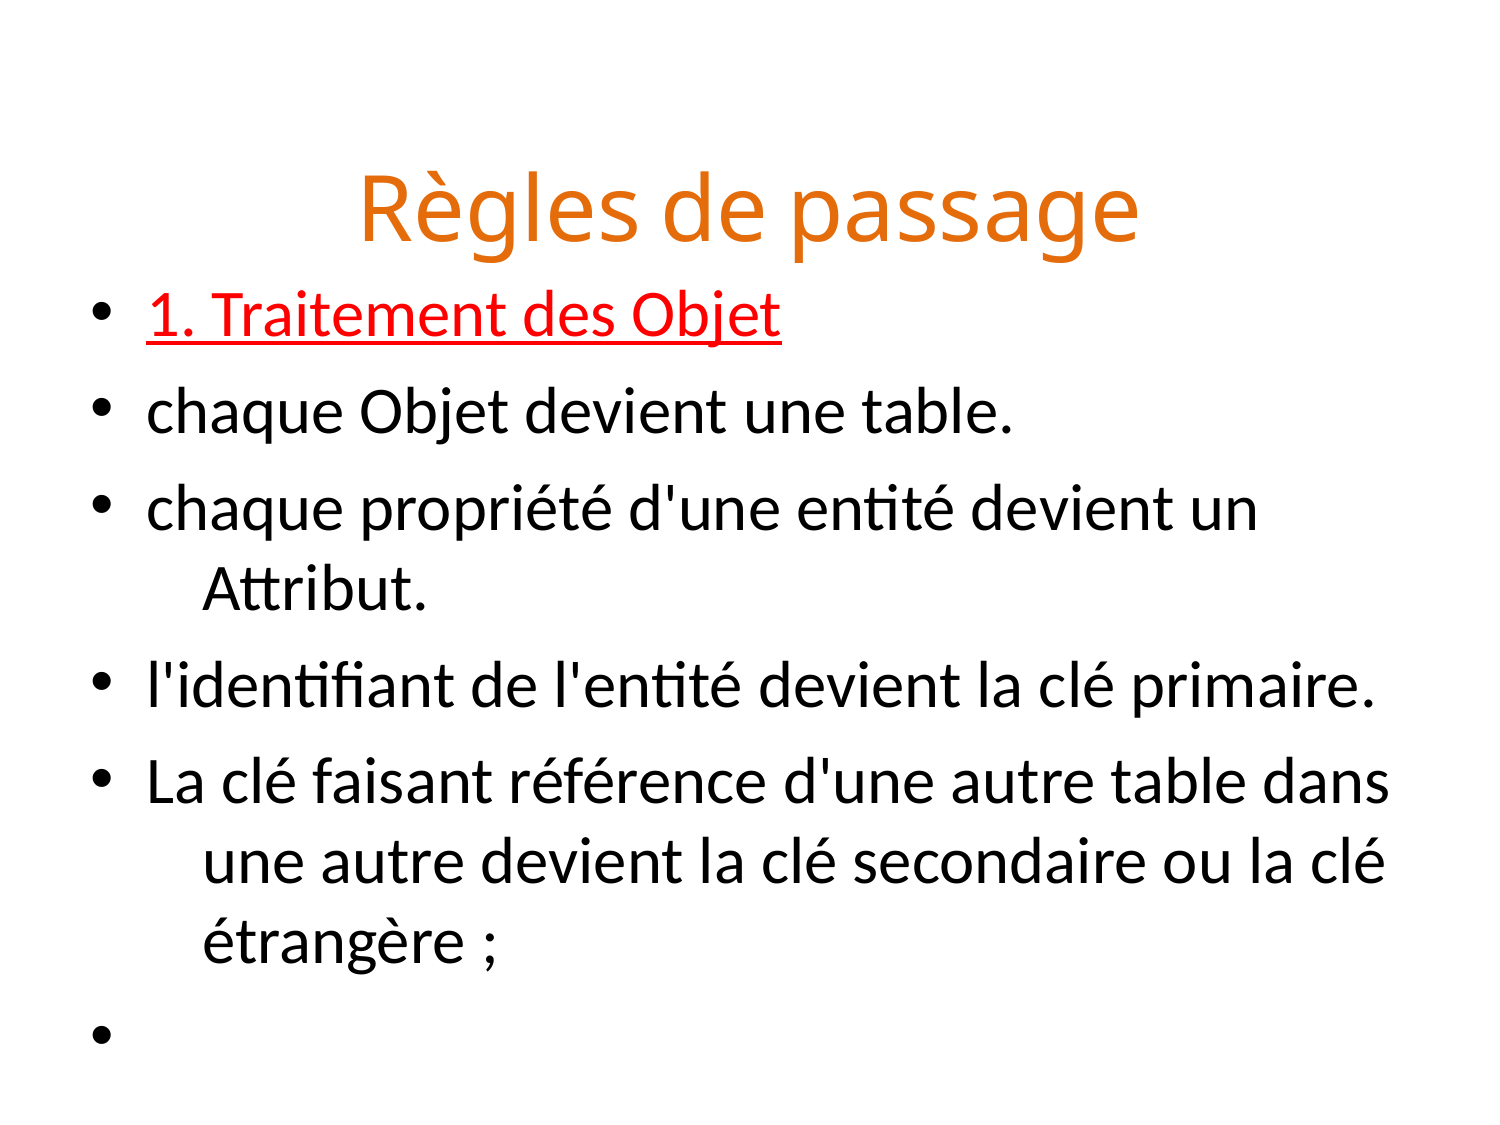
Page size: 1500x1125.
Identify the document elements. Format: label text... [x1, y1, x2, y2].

title Règles de passage [75, 42, 1426, 197]
list 1. Traitement des Objet chaque Objet devient une table. chaque propriété d'une entité devient un Attribut. l'identifiant de l'entité devient la clé primaire. La clé faisant référence d'une autre table dans une autre devient la clé secondaire ou la clé étrangère ; [75, 262, 1426, 1005]
